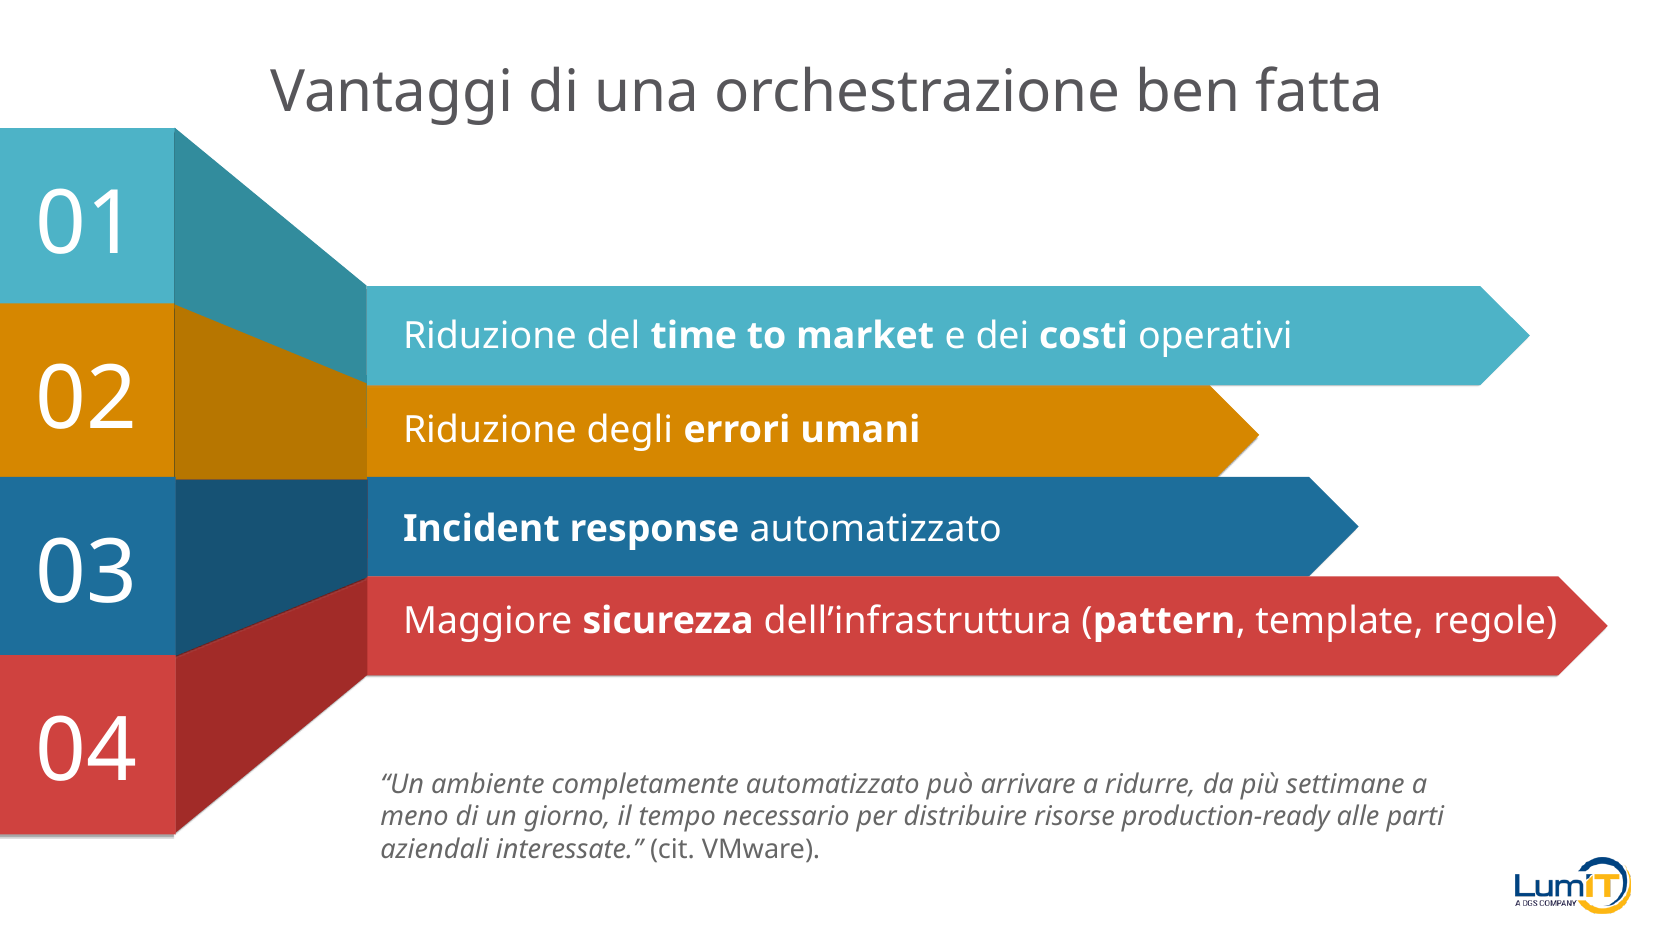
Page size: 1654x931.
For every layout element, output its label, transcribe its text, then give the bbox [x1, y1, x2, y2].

text_box Riduzione del time to market e dei costi operativi [403, 310, 1507, 364]
text_box Maggiore sicurezza dell’infrastruttura (pattern, template, regole) [403, 595, 1637, 649]
picture [1515, 857, 1631, 914]
text_box 03 [0, 476, 176, 655]
text_box Vantaggi di una orchestrazione ben fatta [123, 37, 1529, 149]
text_box [174, 149, 1585, 833]
text_box Incident response automatizzato [403, 503, 1307, 557]
text_box 04 [0, 655, 176, 835]
text_box 02 [0, 303, 174, 476]
text_box Riduzione degli errori umani [403, 404, 1207, 458]
text_box “Un ambiente completamente automatizzato può arrivare a ridurre, da più settimane a meno di un giorno, il tempo necessario per distribuire risorse production-ready alle parti aziendali interessate.” (cit. VMware). [365, 751, 1477, 905]
text_box [1507, 312, 1530, 359]
text_box 01 [0, 128, 174, 303]
